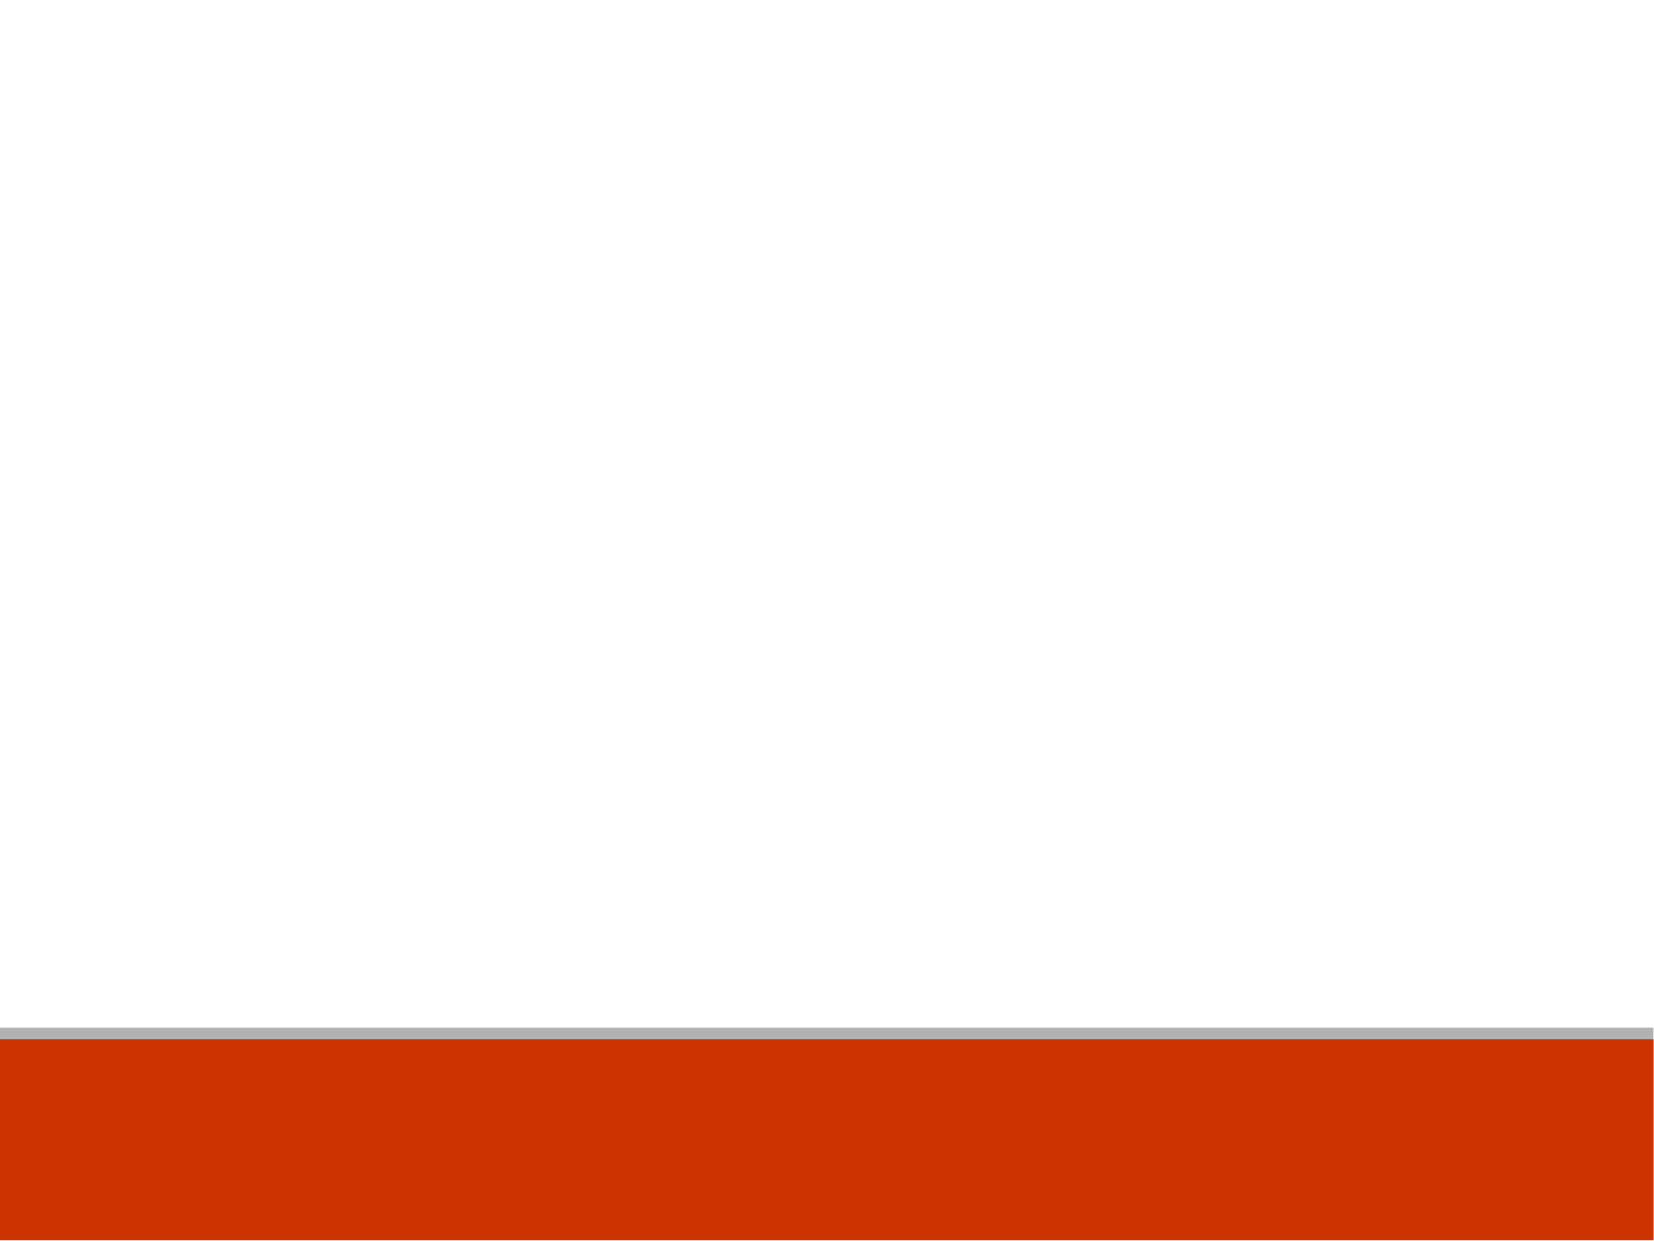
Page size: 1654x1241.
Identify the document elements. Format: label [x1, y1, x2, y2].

text_box [0, 1027, 1654, 1241]
